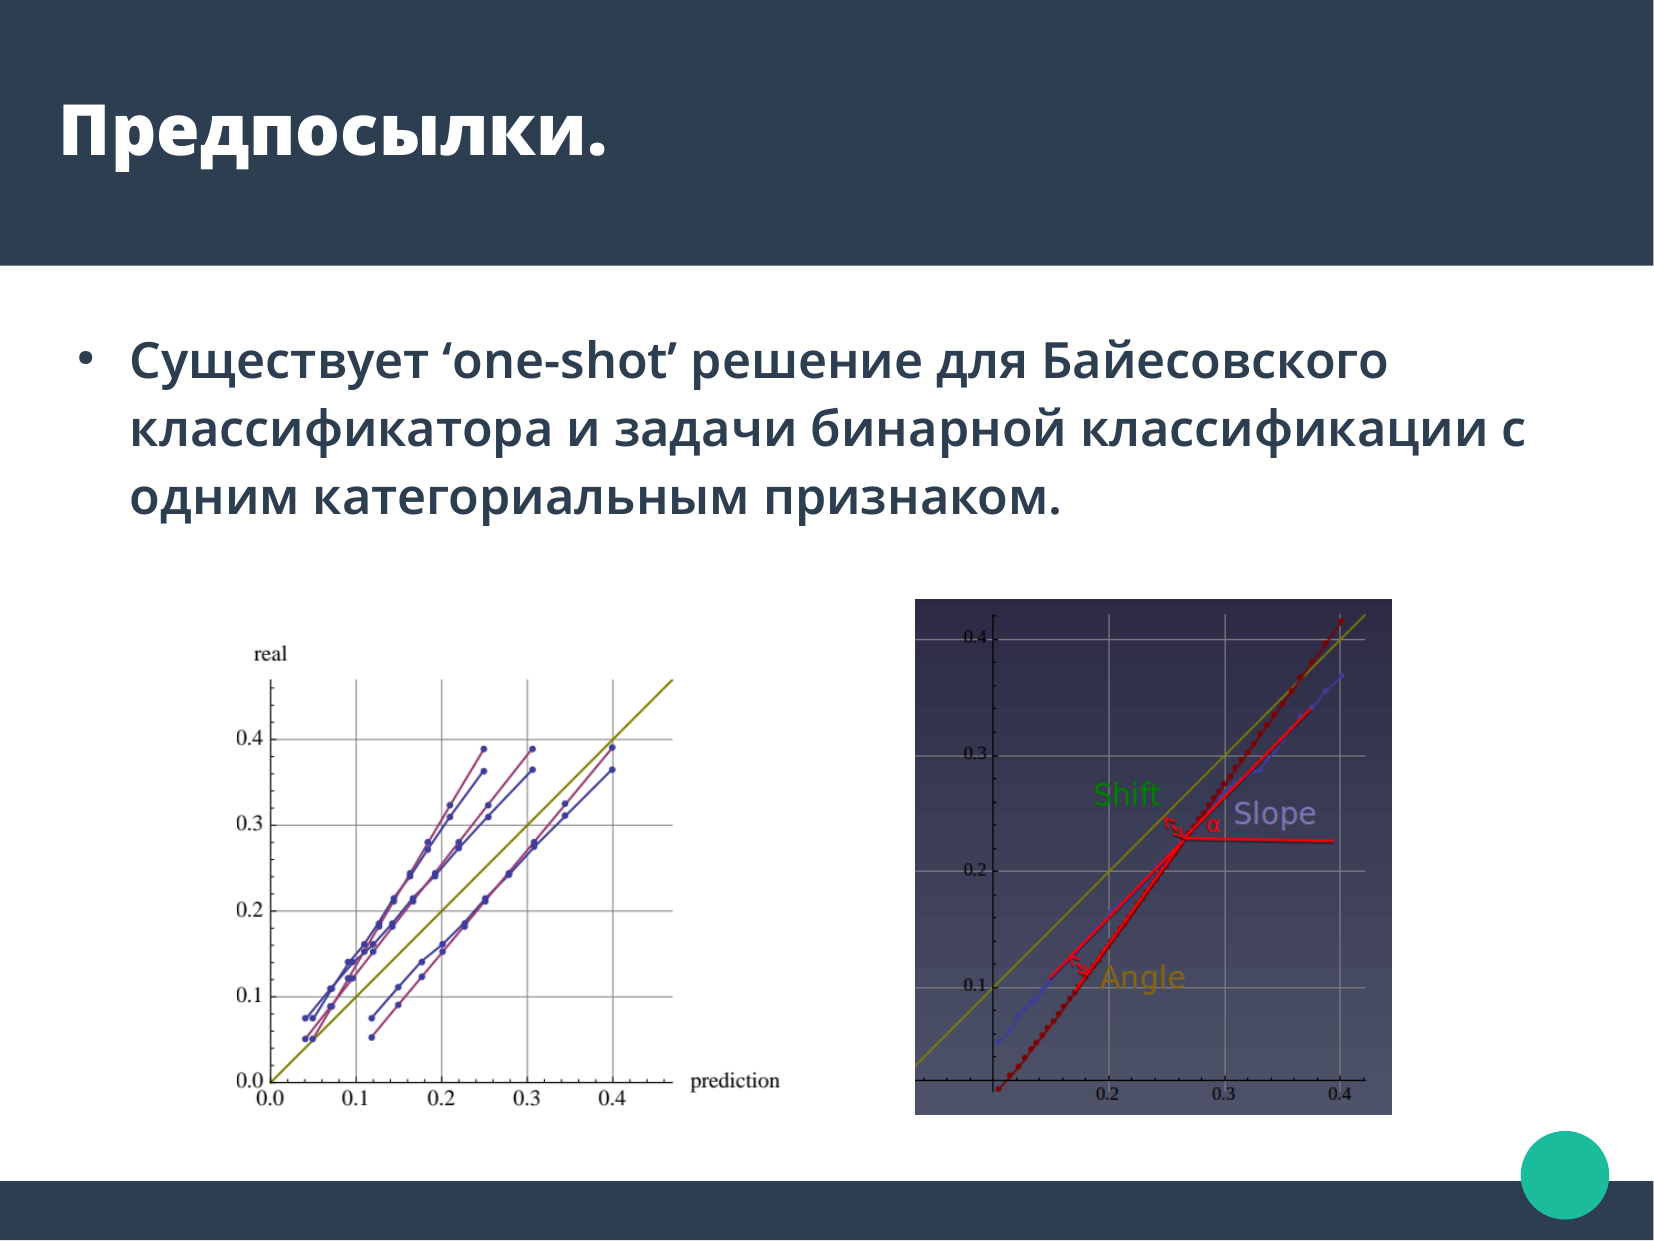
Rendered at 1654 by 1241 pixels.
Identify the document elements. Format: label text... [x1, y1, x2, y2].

list Существует ‘one-shot’ решение для Байесовского классификатора и задачи бинарной классификации с одним категориальным признаком. [59, 324, 1595, 1152]
picture [236, 644, 781, 1111]
title Предпосылки. [59, 49, 1595, 207]
picture [915, 599, 1392, 1115]
